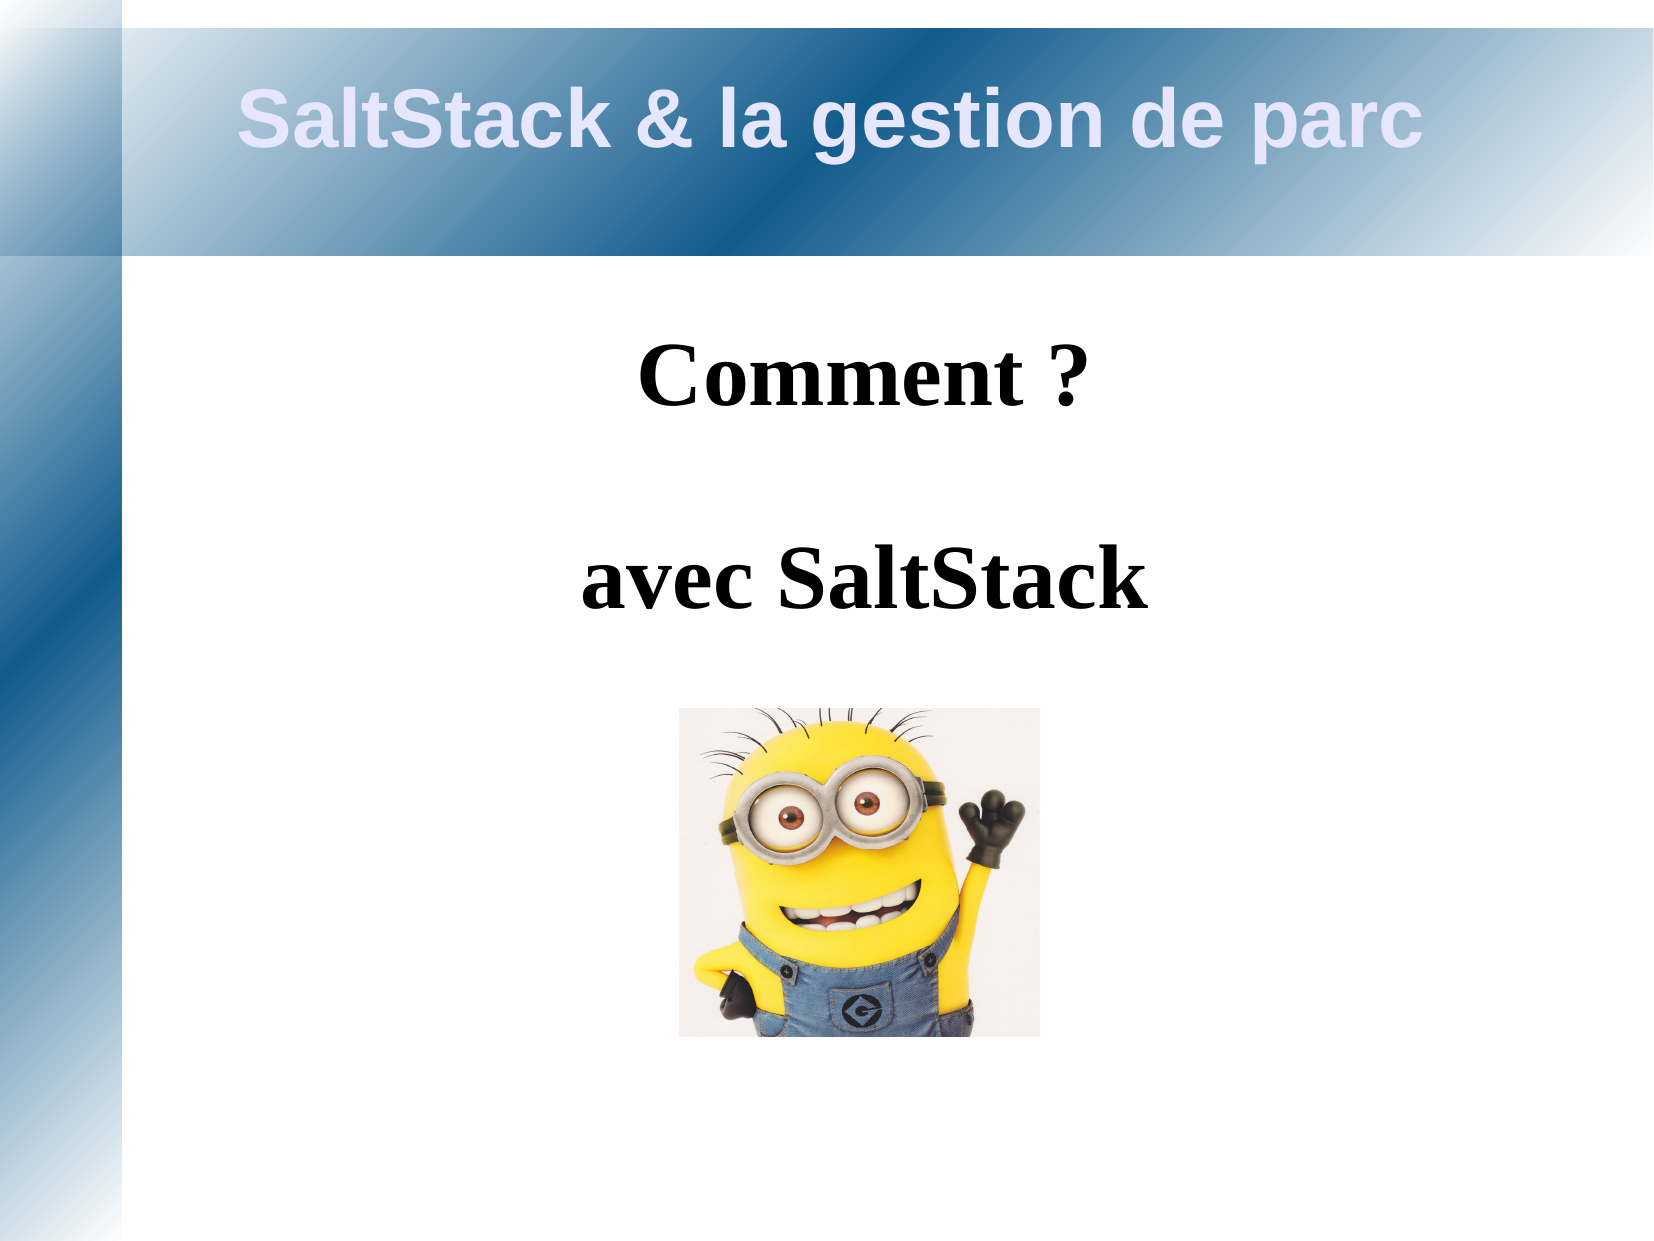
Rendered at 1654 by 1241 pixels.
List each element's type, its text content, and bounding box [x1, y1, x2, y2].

title SaltStack & la gestion de parc [125, 71, 1538, 165]
subtitle Comment ? avec SaltStack [127, 323, 1603, 1128]
picture [679, 708, 1040, 1037]
